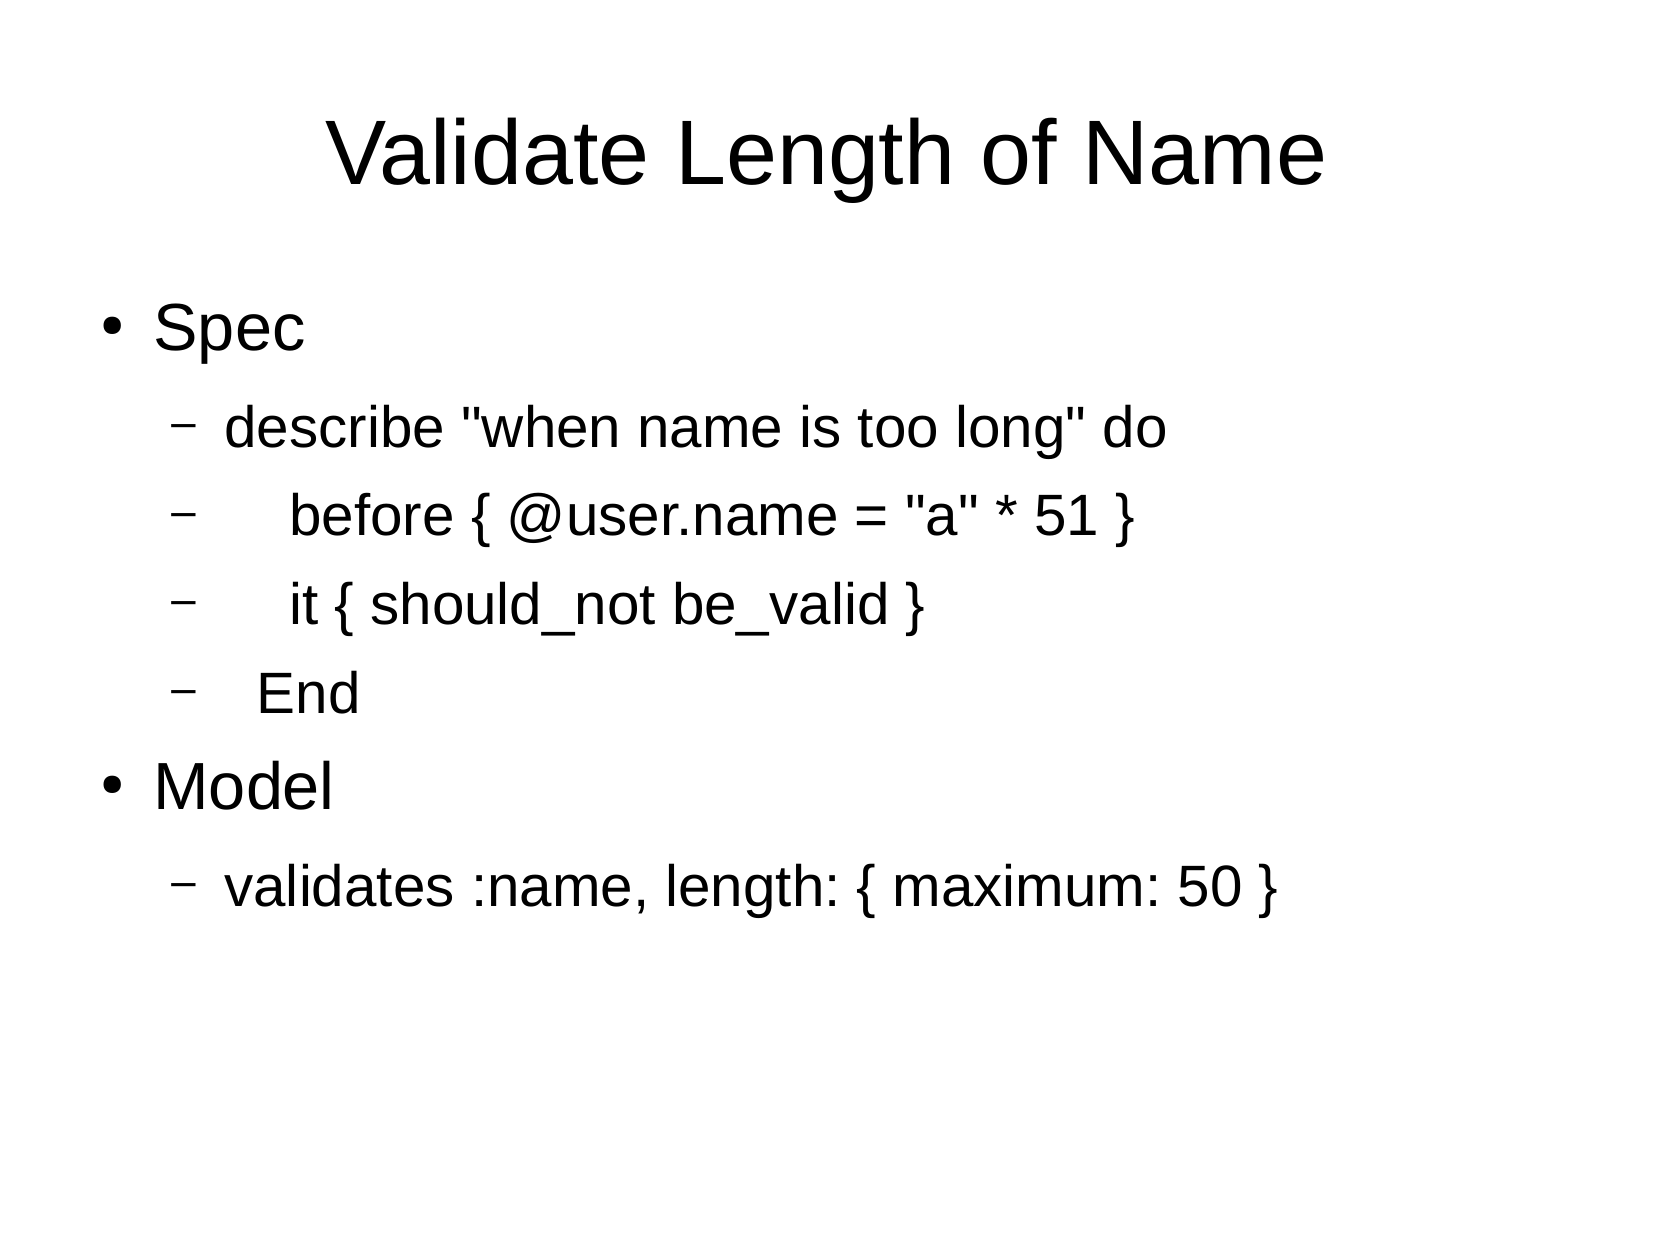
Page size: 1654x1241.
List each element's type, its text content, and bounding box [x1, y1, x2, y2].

list Spec describe "when name is too long" do before { @user.name = "a" * 51 } it { should_not be_valid } End Model validates :name, length: { maximum: 50 } [82, 290, 1538, 1010]
title Validate Length of Name [82, 49, 1571, 257]
